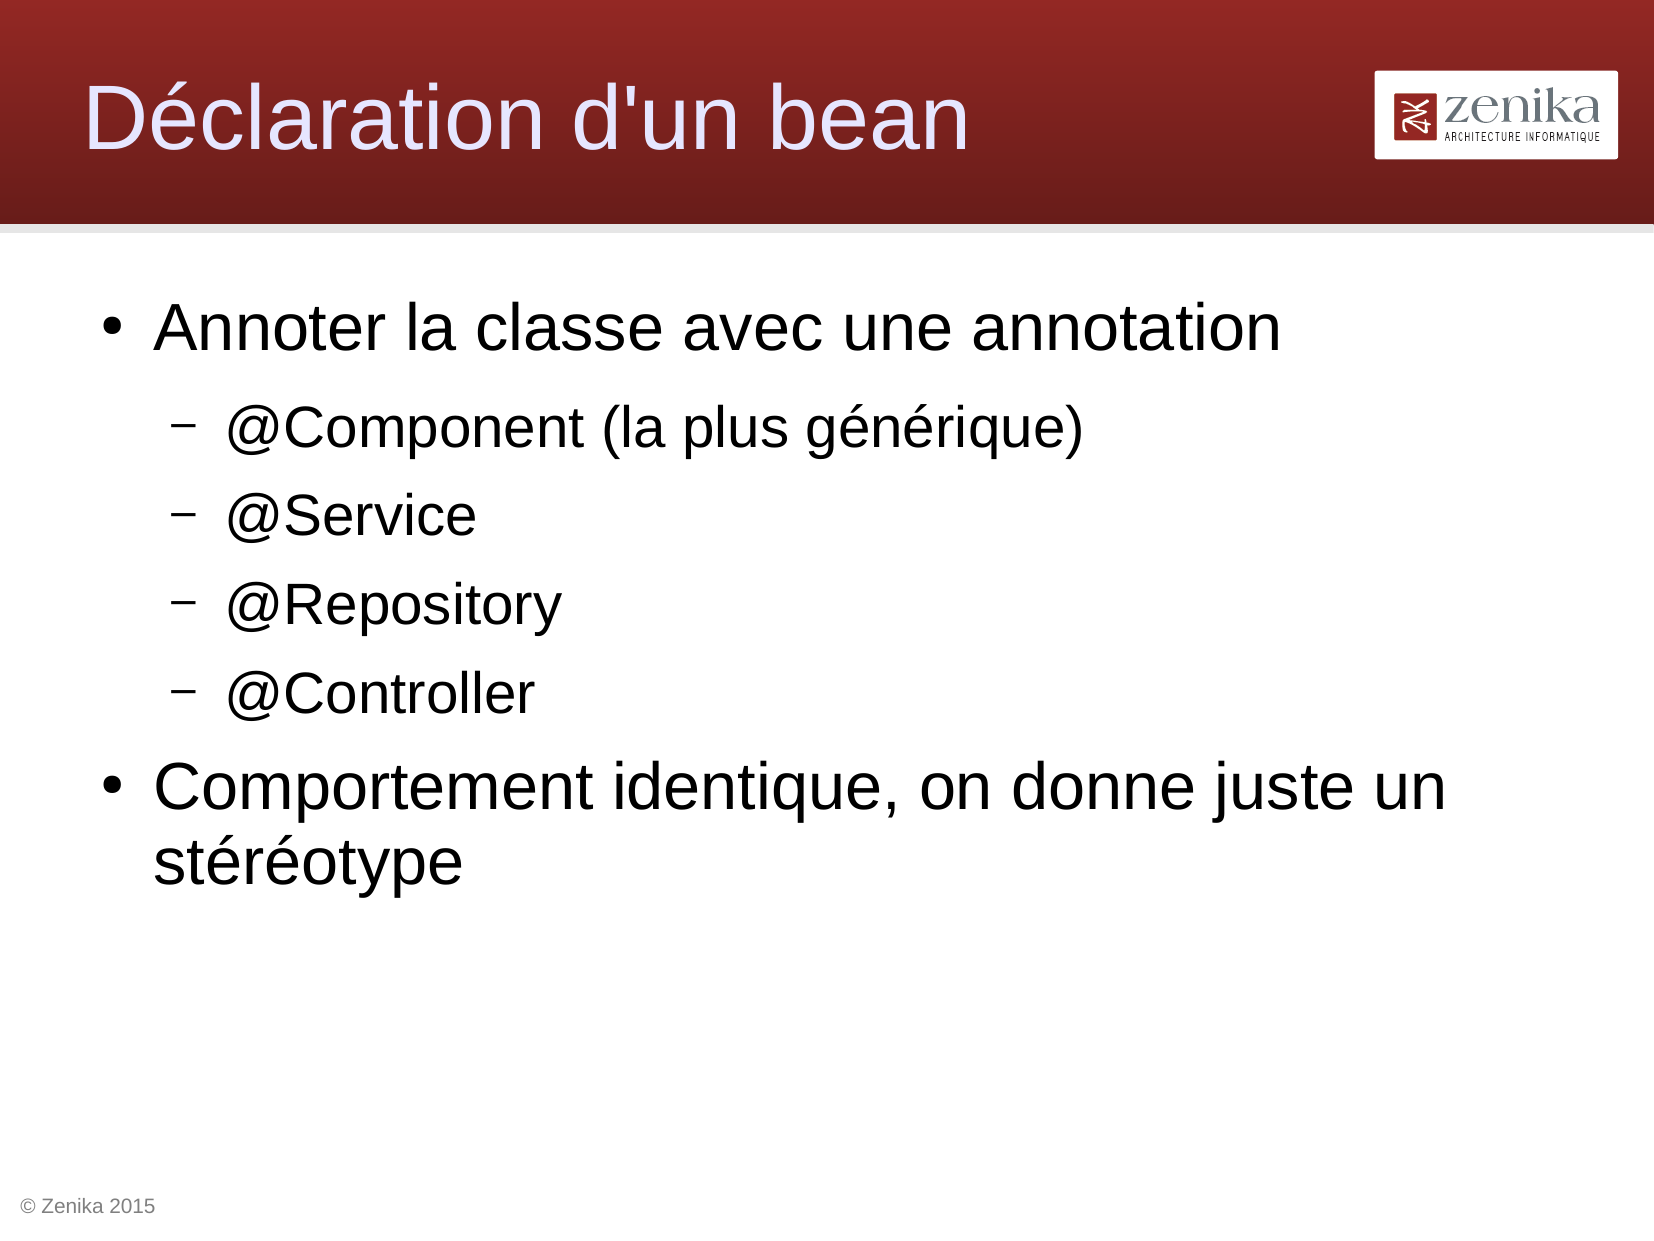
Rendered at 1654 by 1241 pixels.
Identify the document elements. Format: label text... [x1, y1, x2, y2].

title Déclaration d'un bean [82, 13, 1571, 222]
picture [1571, 82, 1600, 149]
list Annoter la classe avec une annotation @Component (la plus générique) @Service @Repository @Controller Comportement identique, on donne juste un stéréotype [82, 290, 1538, 1010]
